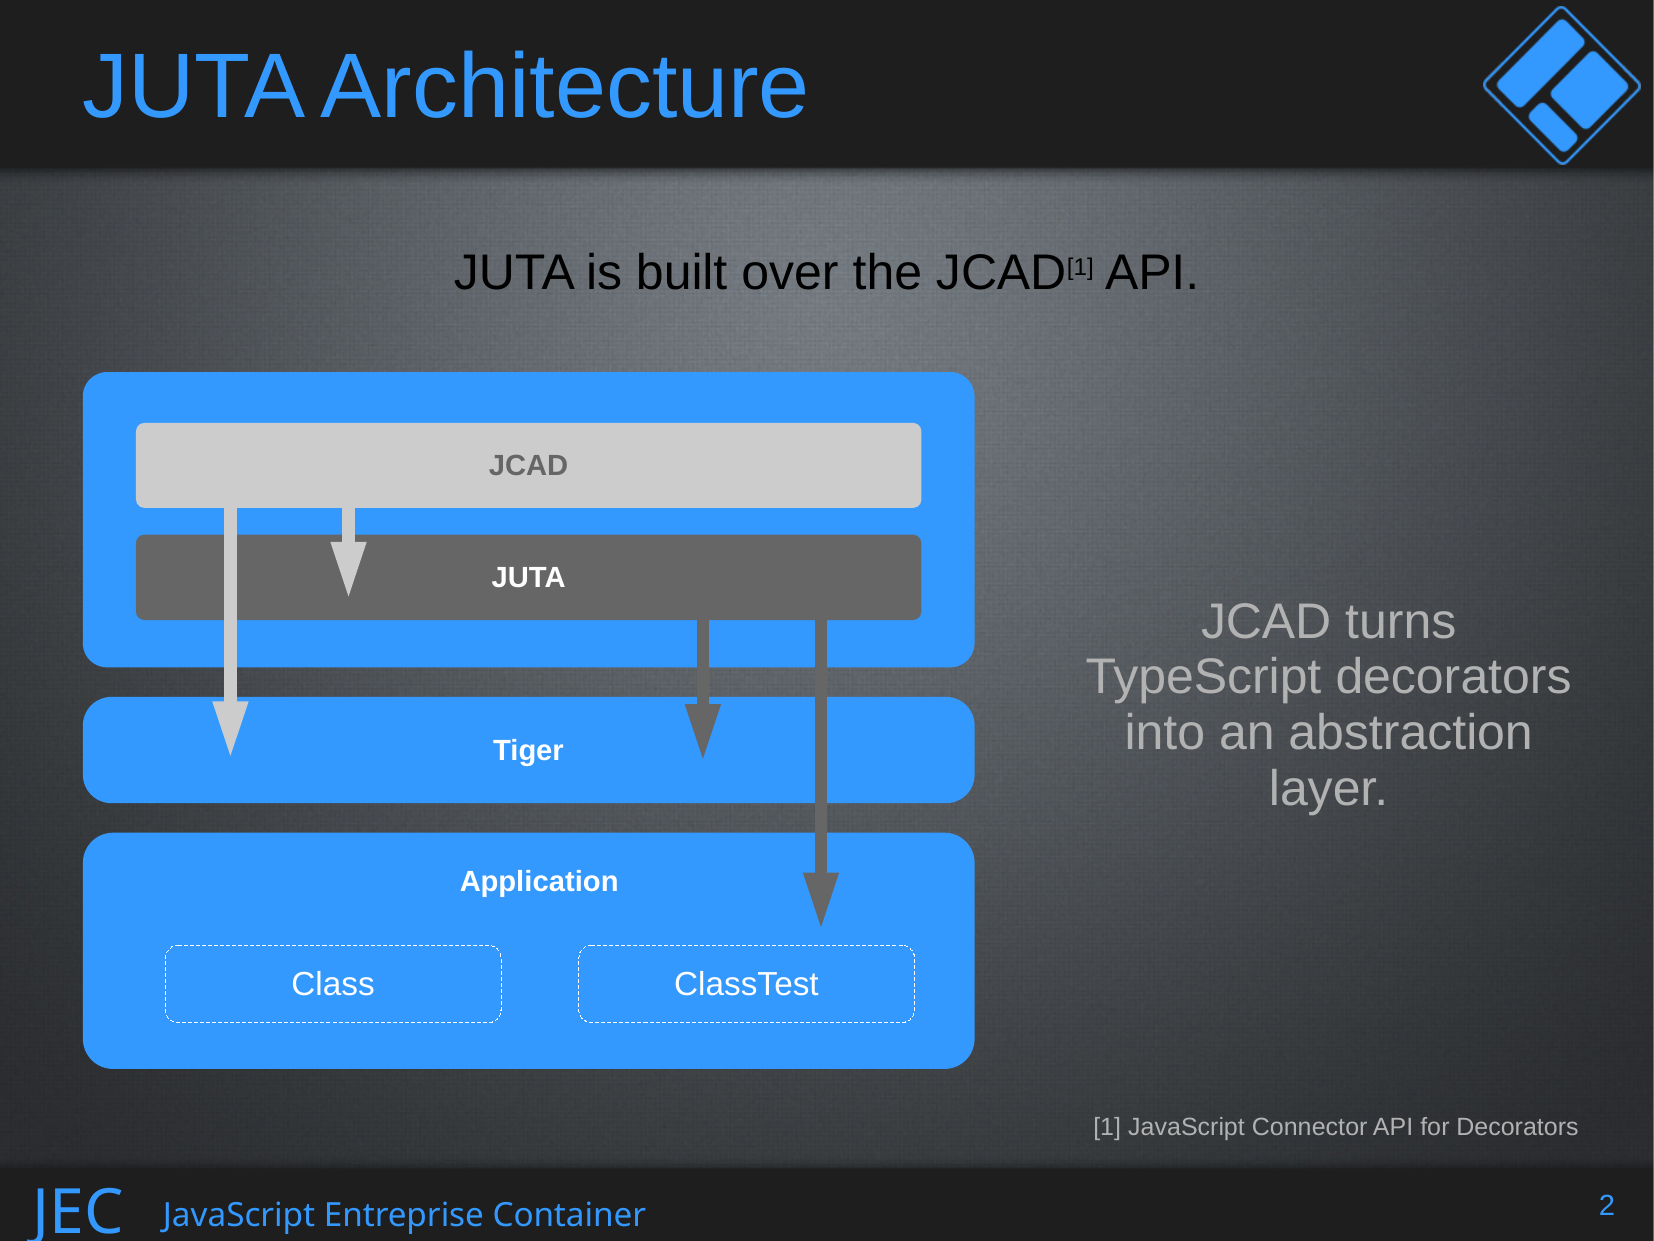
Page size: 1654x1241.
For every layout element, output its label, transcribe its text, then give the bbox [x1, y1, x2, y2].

text_box [82, 372, 975, 668]
text_box ClassTest [578, 945, 915, 1023]
text_box [1] JavaScript Connector API for Decorators [59, 1105, 1595, 1164]
text_box [237, 508, 342, 534]
picture [0, 0, 1654, 1241]
text_box Application [375, 857, 703, 916]
text_box [709, 621, 815, 668]
text_box JUTA [237, 534, 922, 621]
text_box JCAD [135, 422, 922, 508]
title JUTA Architecture [82, 23, 1441, 147]
text_box JCAD turns TypeScript decorators into an abstraction layer. [1062, 585, 1595, 824]
text_box JUTA [135, 534, 224, 621]
text_box JEC [17, 1159, 149, 1241]
text_box JavaScript Entreprise Container [148, 1183, 651, 1241]
text_box Tiger [827, 696, 975, 804]
text_box 2 [744, 1181, 1630, 1229]
text_box [82, 832, 975, 1069]
text_box [237, 621, 697, 668]
text_box Tiger [82, 696, 815, 804]
text_box Class [165, 945, 502, 1023]
text_box JUTA is built over the JCAD[1] API. [59, 236, 1595, 309]
